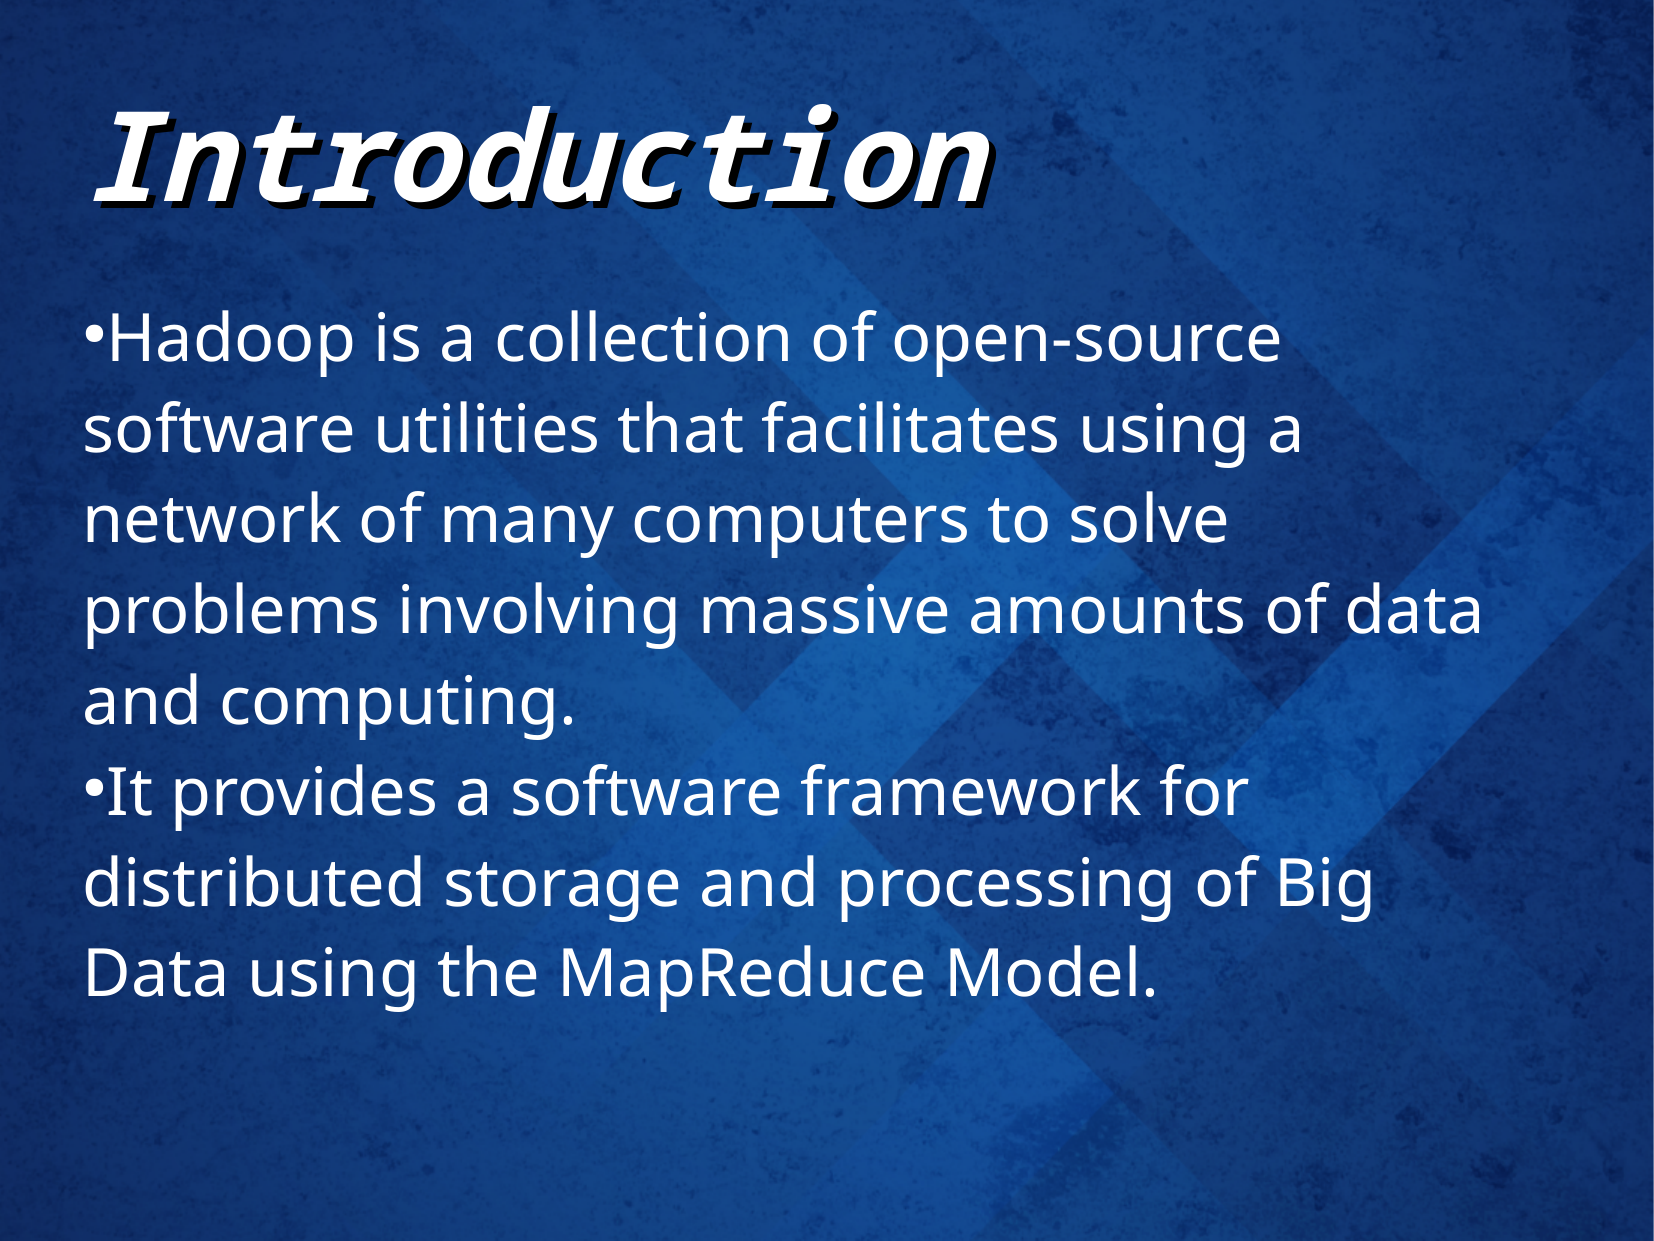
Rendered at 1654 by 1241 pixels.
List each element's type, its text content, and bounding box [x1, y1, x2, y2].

picture [0, 0, 1654, 1241]
title Introduction [82, 49, 1571, 257]
subtitle Hadoop is a collection of open-source software utilities that facilitates using a network of many computers to solve problems involving massive amounts of data and computing. It provides a software framework for distributed storage and processing of Big Data using the MapReduce Model. [82, 290, 1538, 1010]
